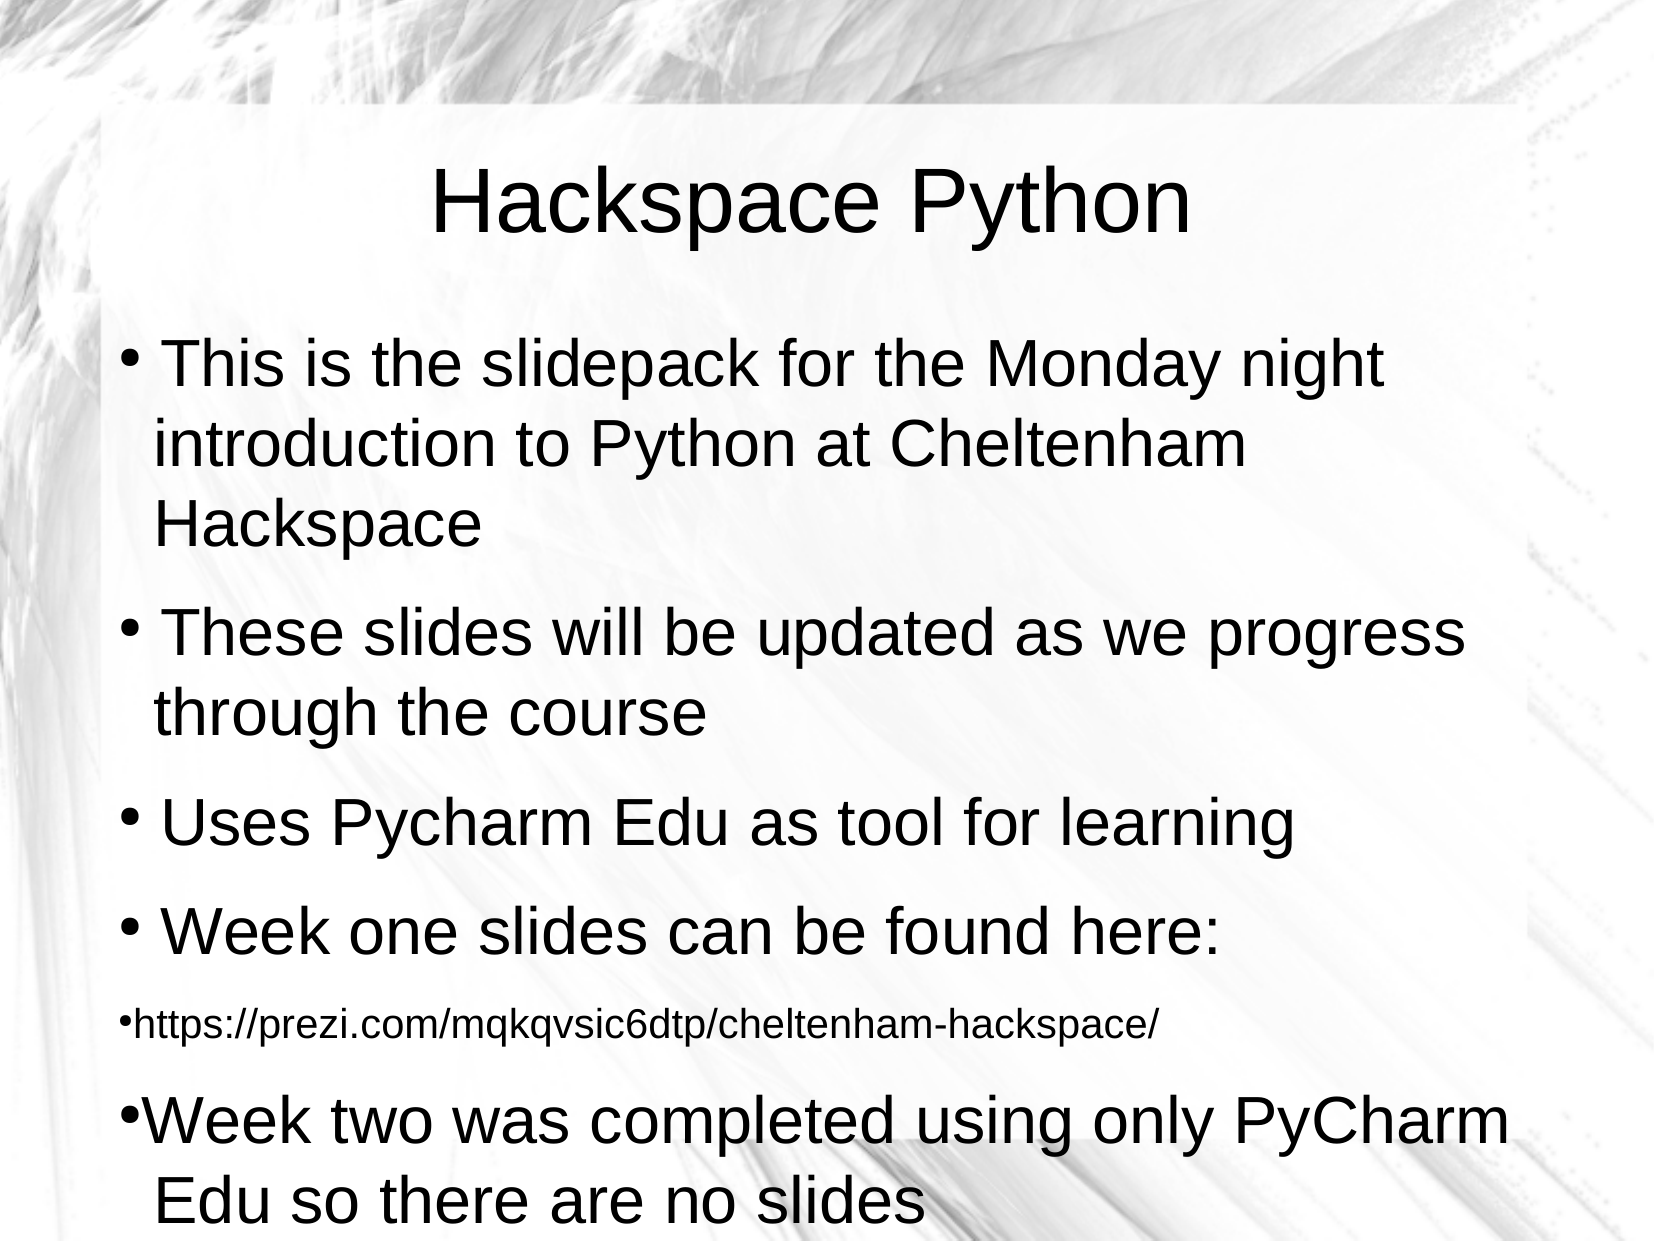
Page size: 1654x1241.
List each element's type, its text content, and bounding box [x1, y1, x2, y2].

title Hackspace Python [118, 112, 1506, 281]
subtitle This is the slidepack for the Monday night introduction to Python at Cheltenham Hackspace These slides will be updated as we progress through the course Uses Pycharm Edu as tool for learning Week one slides can be found here: https://prezi.com/mqkqvsic6dtp/cheltenham-hackspace/ Week two was completed using only PyCharm Edu so there are no slides [118, 319, 1571, 1164]
